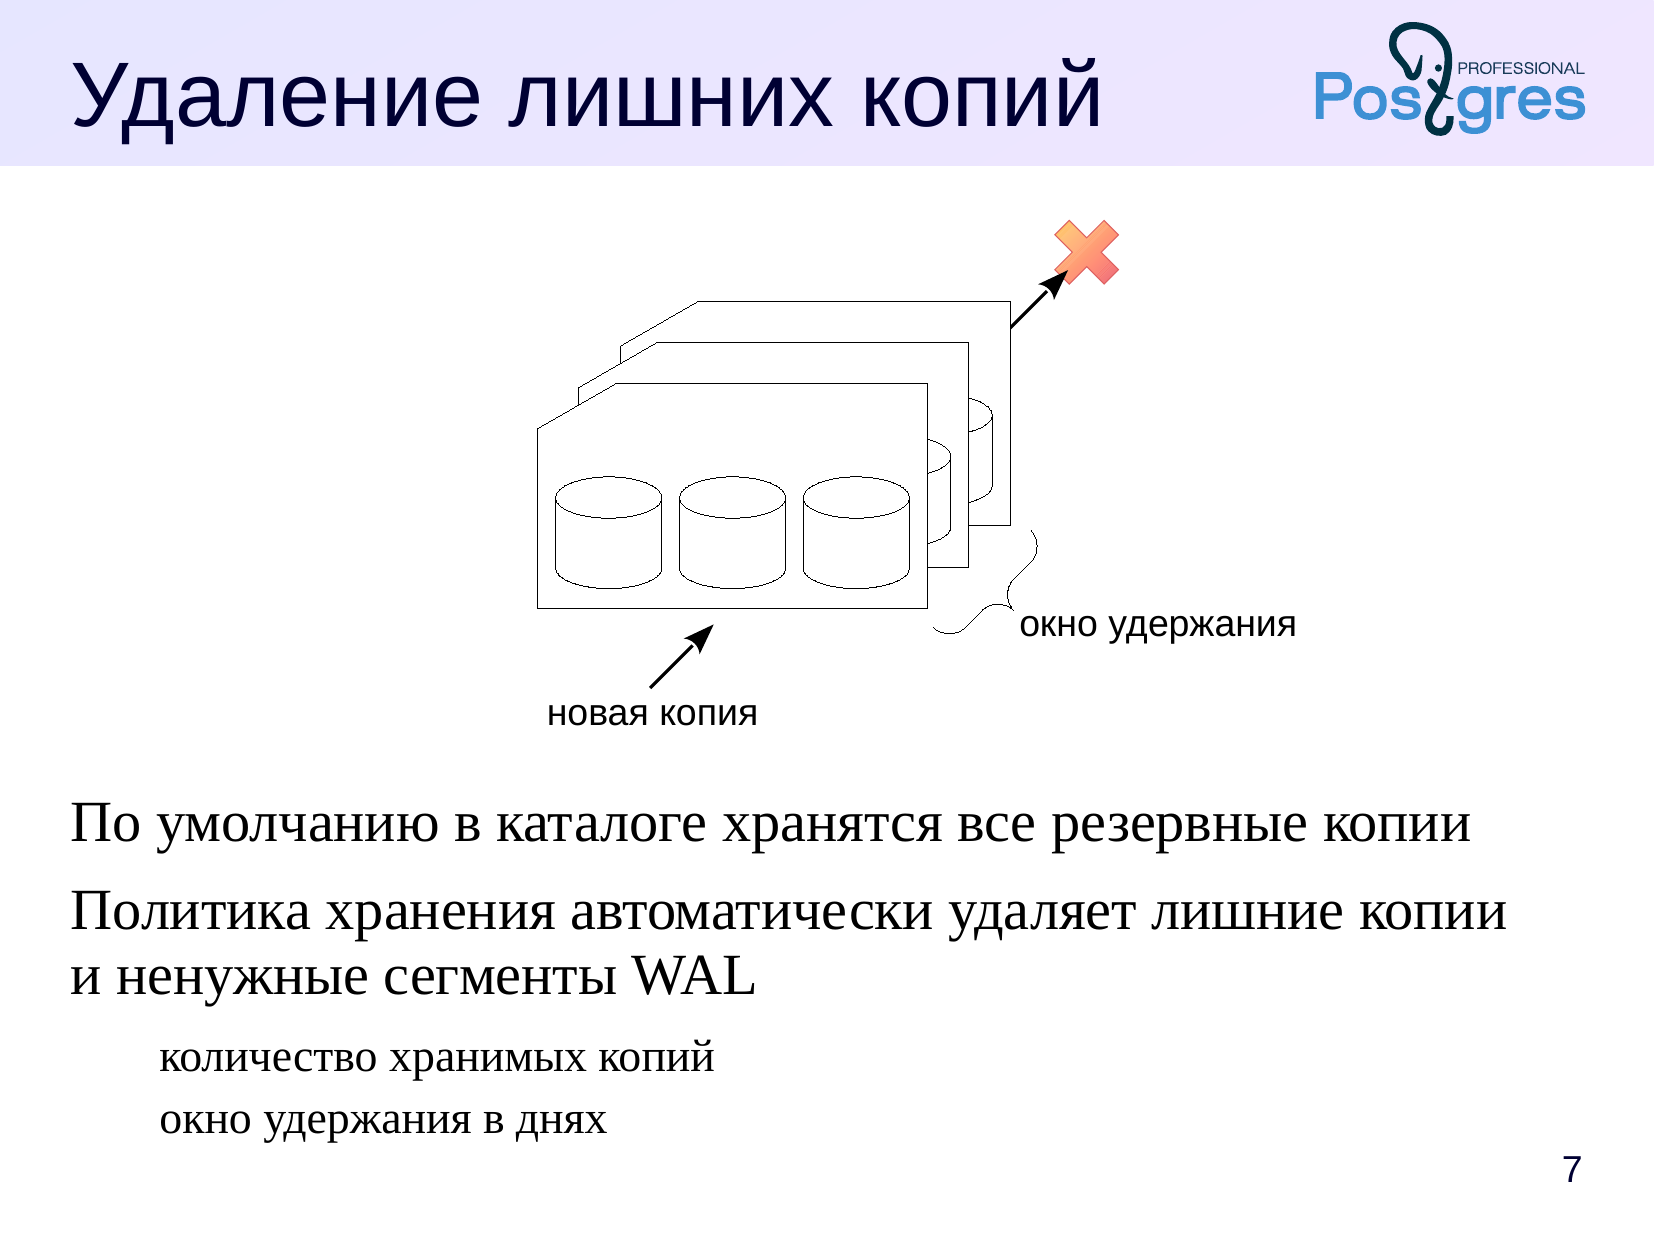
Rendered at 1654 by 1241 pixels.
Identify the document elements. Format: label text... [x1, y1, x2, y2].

text_box новая копия [532, 683, 774, 741]
text_box [537, 301, 1011, 609]
list По умолчанию в каталоге хранятся все резервные копии Политика хранения автоматически удаляет лишние копии и ненужные сегменты WAL количество хранимых копий окно удержания в днях [70, 789, 1583, 1207]
title Удаление лишних копий [70, 43, 1241, 147]
text_box окно удержания [1004, 595, 1313, 653]
picture [1031, 196, 1142, 308]
